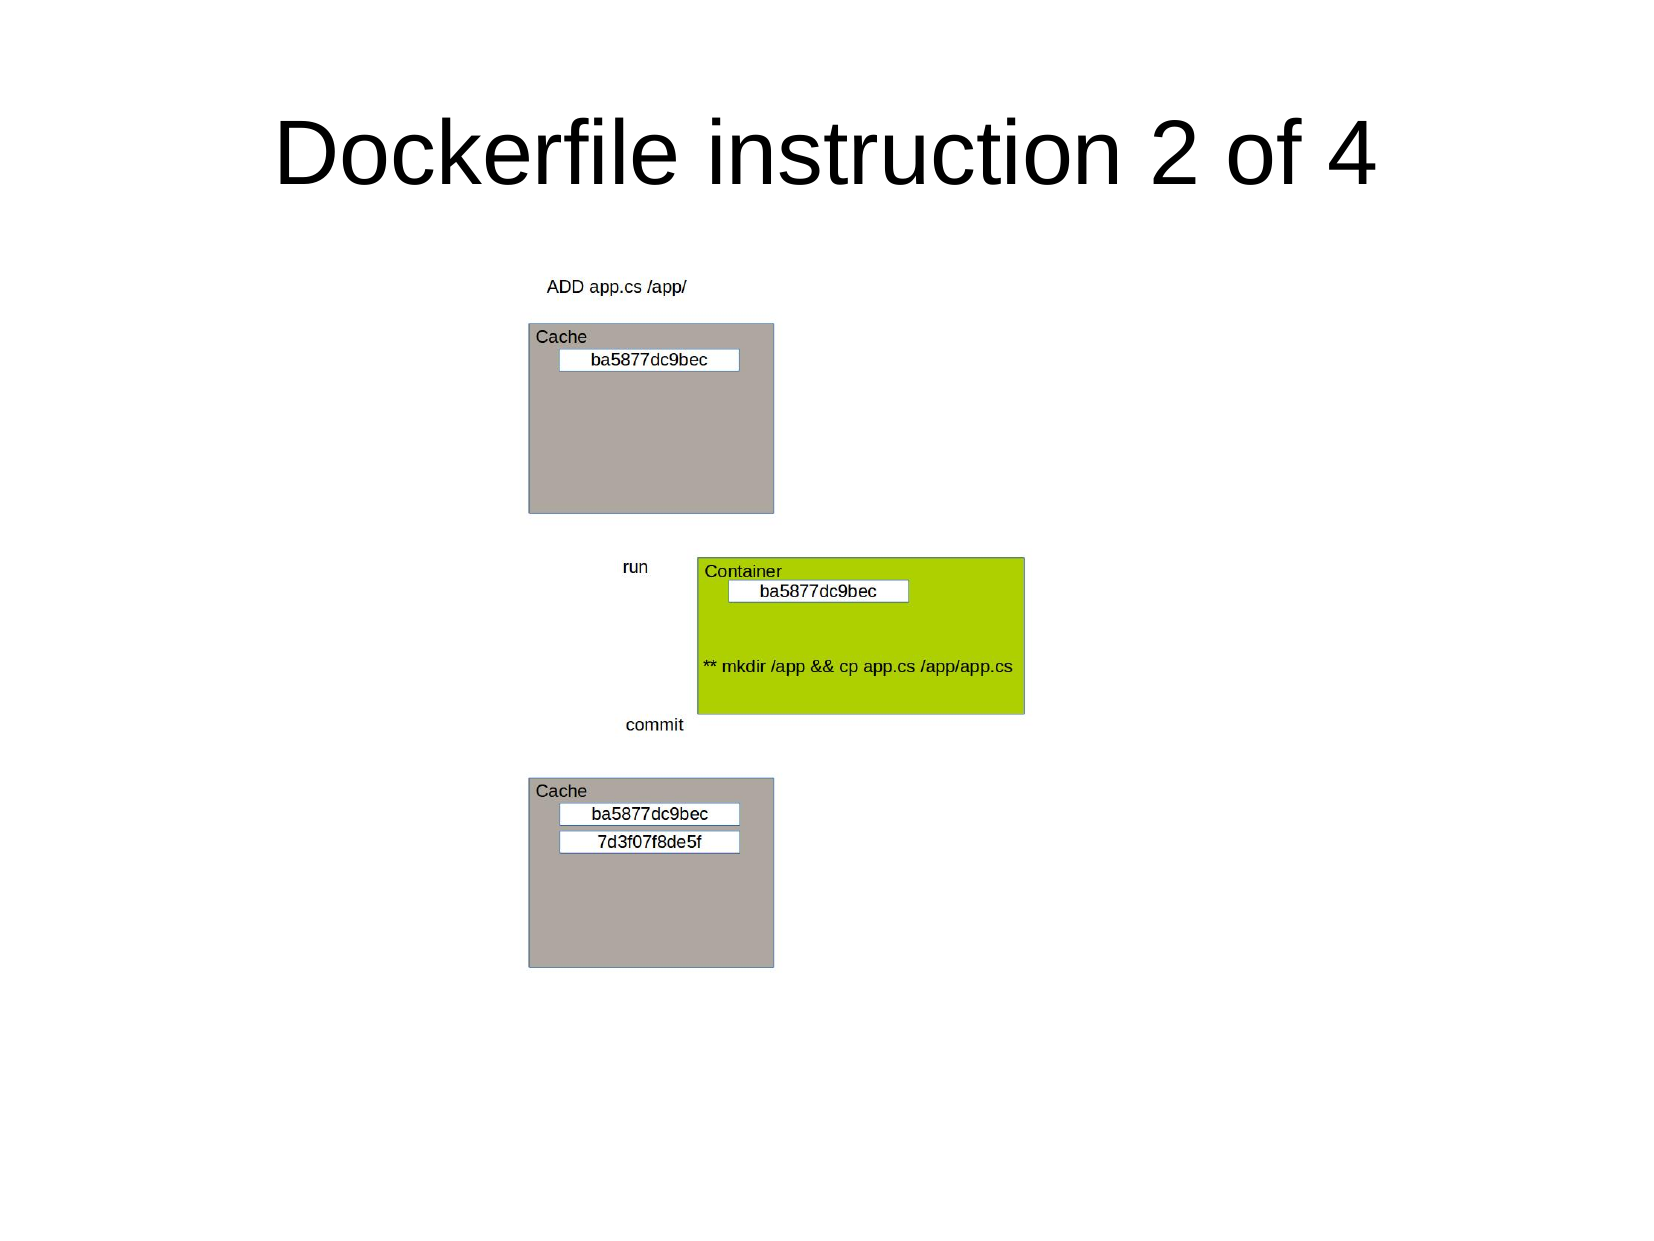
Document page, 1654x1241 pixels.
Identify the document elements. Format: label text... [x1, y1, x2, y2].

title Dockerfile instruction 2 of 4 [82, 49, 1571, 257]
picture [472, 206, 1063, 1034]
